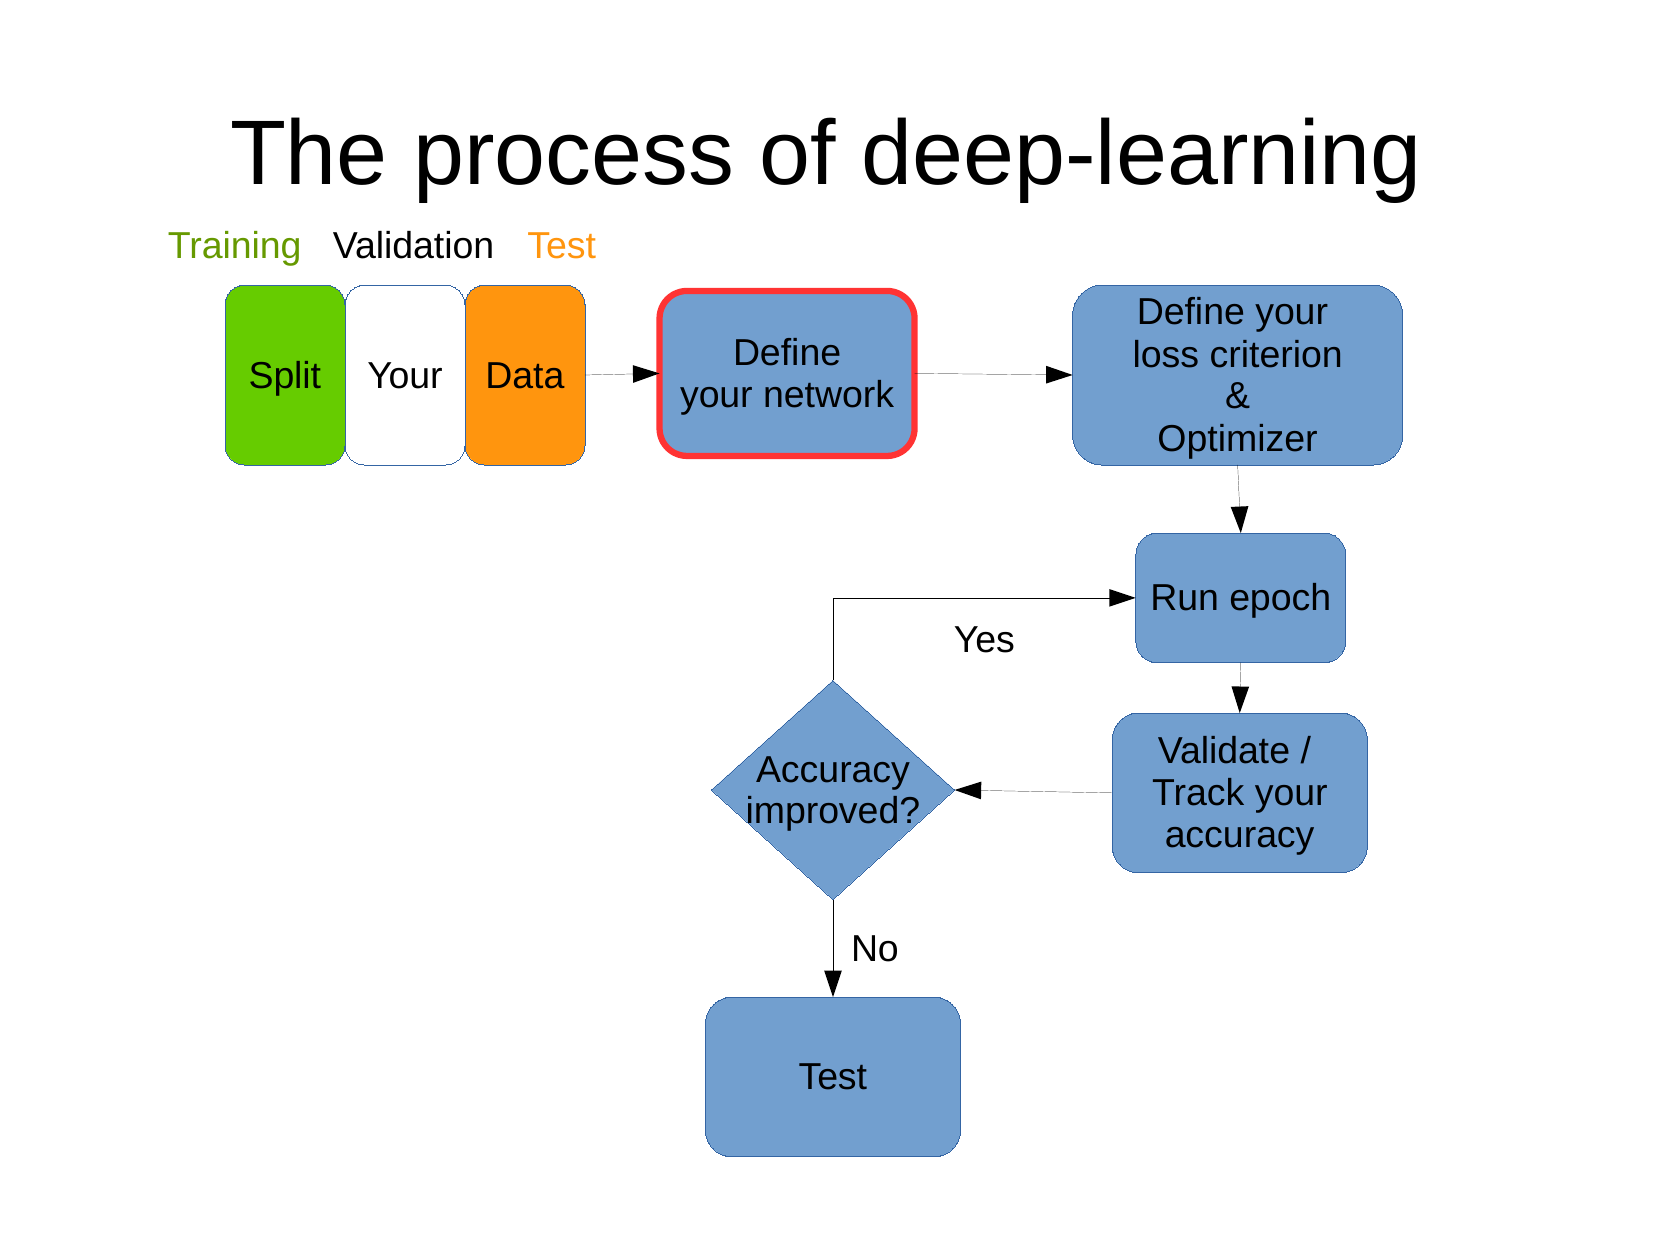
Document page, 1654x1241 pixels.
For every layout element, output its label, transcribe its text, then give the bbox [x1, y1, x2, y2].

text_box Test [512, 217, 693, 316]
text_box Validation [318, 217, 512, 316]
title The process of deep-learning [82, 49, 1571, 257]
text_box Test [705, 997, 961, 1157]
text_box Your [345, 316, 465, 466]
text_box Split [225, 316, 345, 466]
text_box Accuracy improved? [711, 680, 954, 900]
text_box Training [153, 217, 318, 316]
text_box Define your loss criterion & Optimizer [1072, 285, 1403, 466]
text_box Data [465, 316, 586, 466]
text_box Run epoch [1135, 533, 1346, 663]
text_box Validate / Track your accuracy [1112, 713, 1368, 873]
text_box Define your network [659, 290, 915, 456]
